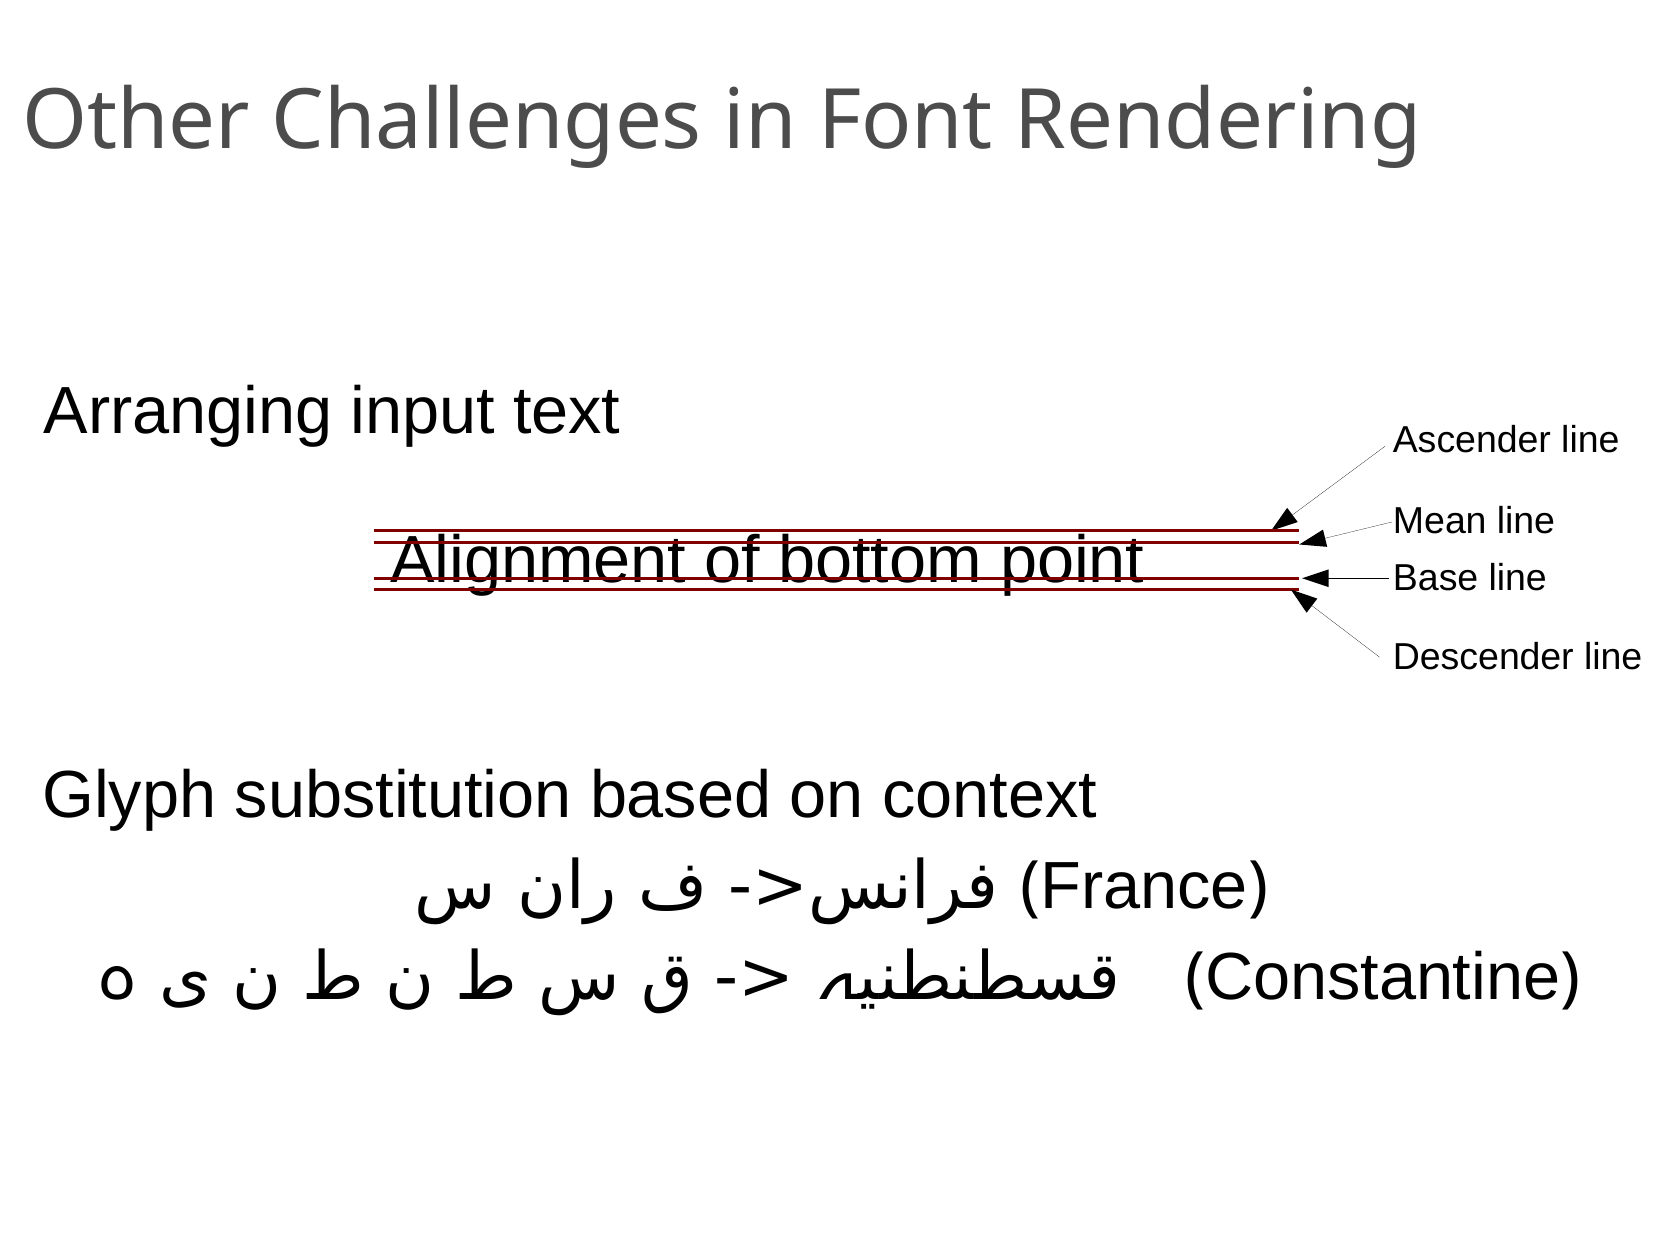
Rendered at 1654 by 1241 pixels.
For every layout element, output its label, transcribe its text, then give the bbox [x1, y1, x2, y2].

text_box Descender line [1378, 627, 1654, 685]
text_box Ascender line [1378, 411, 1635, 468]
text_box Base line [1378, 549, 1562, 607]
title Other Challenges in Font Rendering [22, 26, 1654, 205]
subtitle Arranging input text Alignment of bottom point Glyph substitution based on context فرانس<- ف ران س (France) قسطنطنیہ <- ق س ط ن ط ن ی ہ (Constantine) [25, 233, 1654, 1158]
text_box Mean line [1378, 492, 1570, 549]
